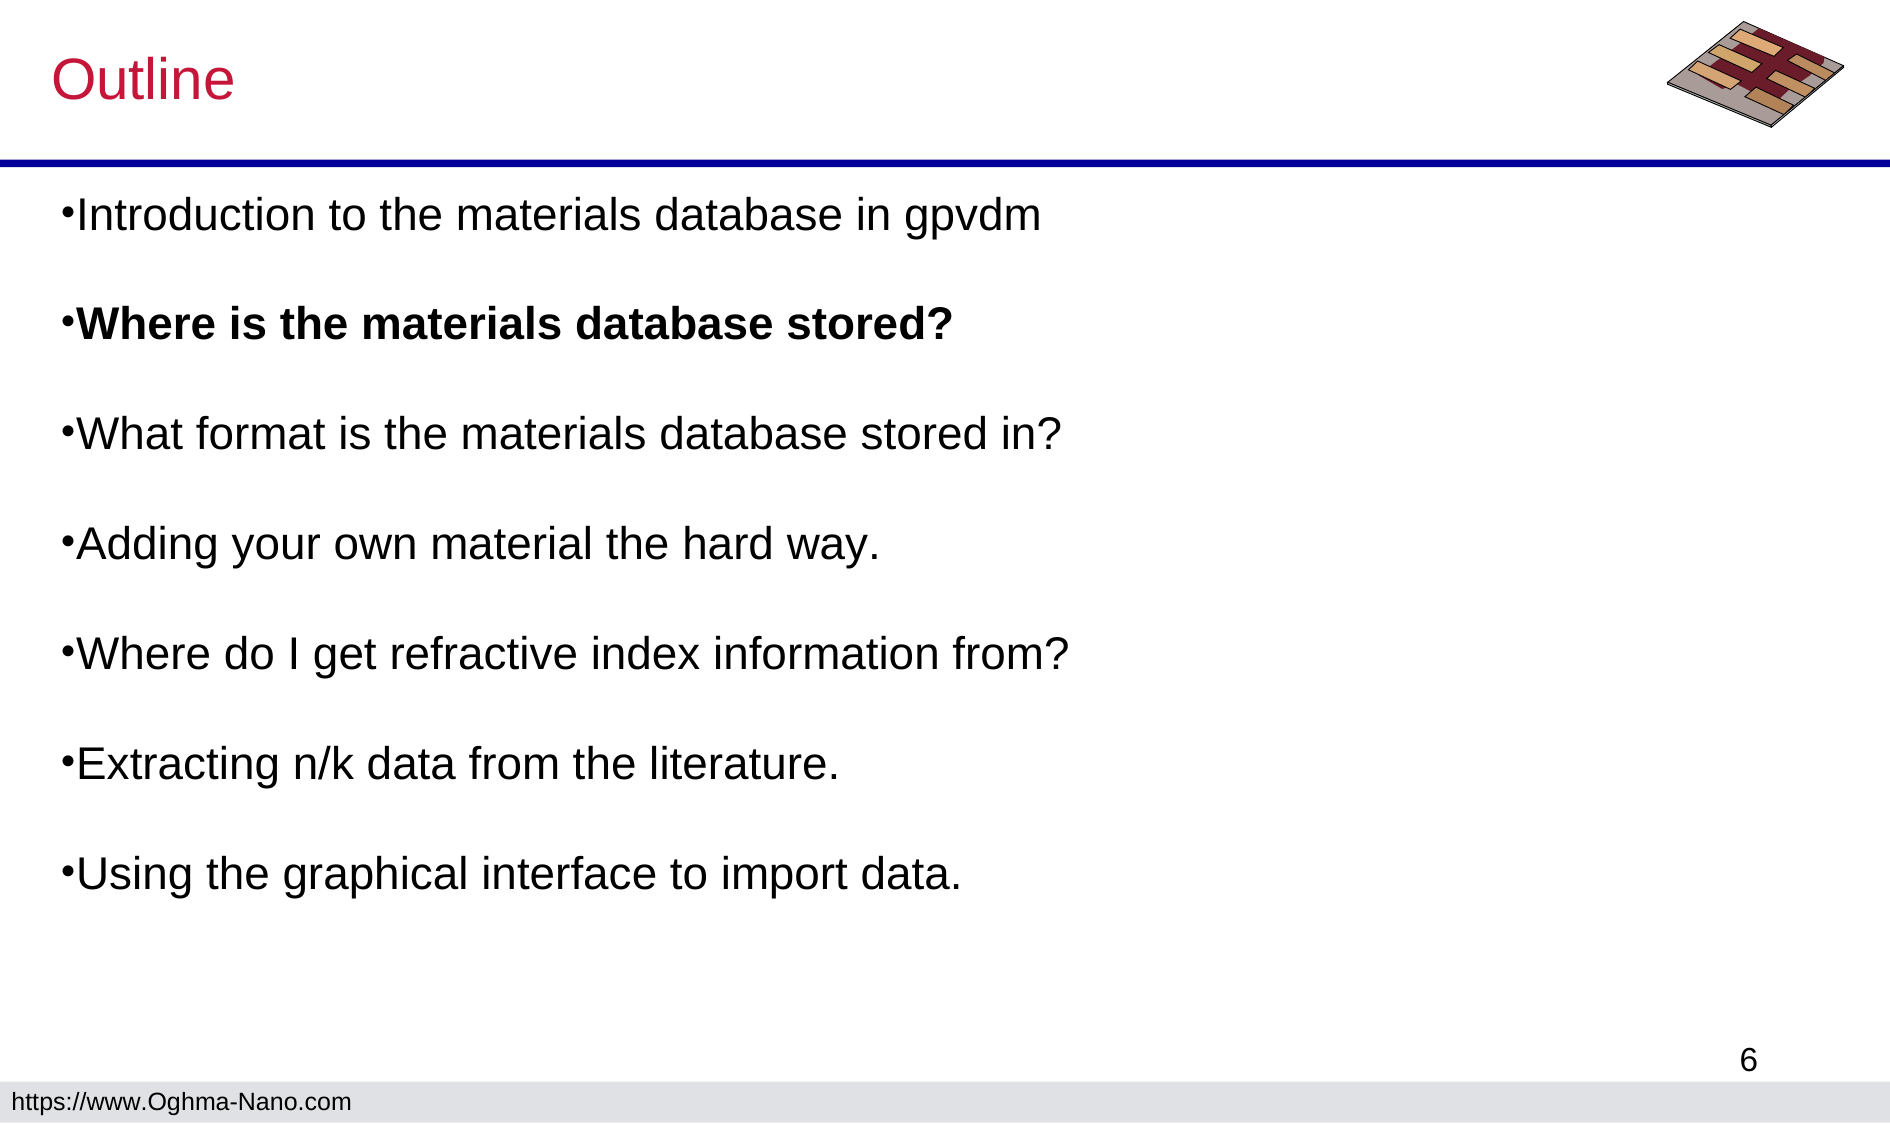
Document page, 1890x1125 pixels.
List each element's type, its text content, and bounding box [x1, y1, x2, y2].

title Outline [36, 6, 1575, 153]
text_box <number> [1724, 1030, 1890, 1101]
text_box Introduction to the materials database in gpvdm Where is the materials database stored? What format is the materials database stored in? Adding your own material the hard way. Where do I get refractive index information from? Extracting n/k data from the literature. Using the graphical interface to import data. [45, 176, 1890, 907]
